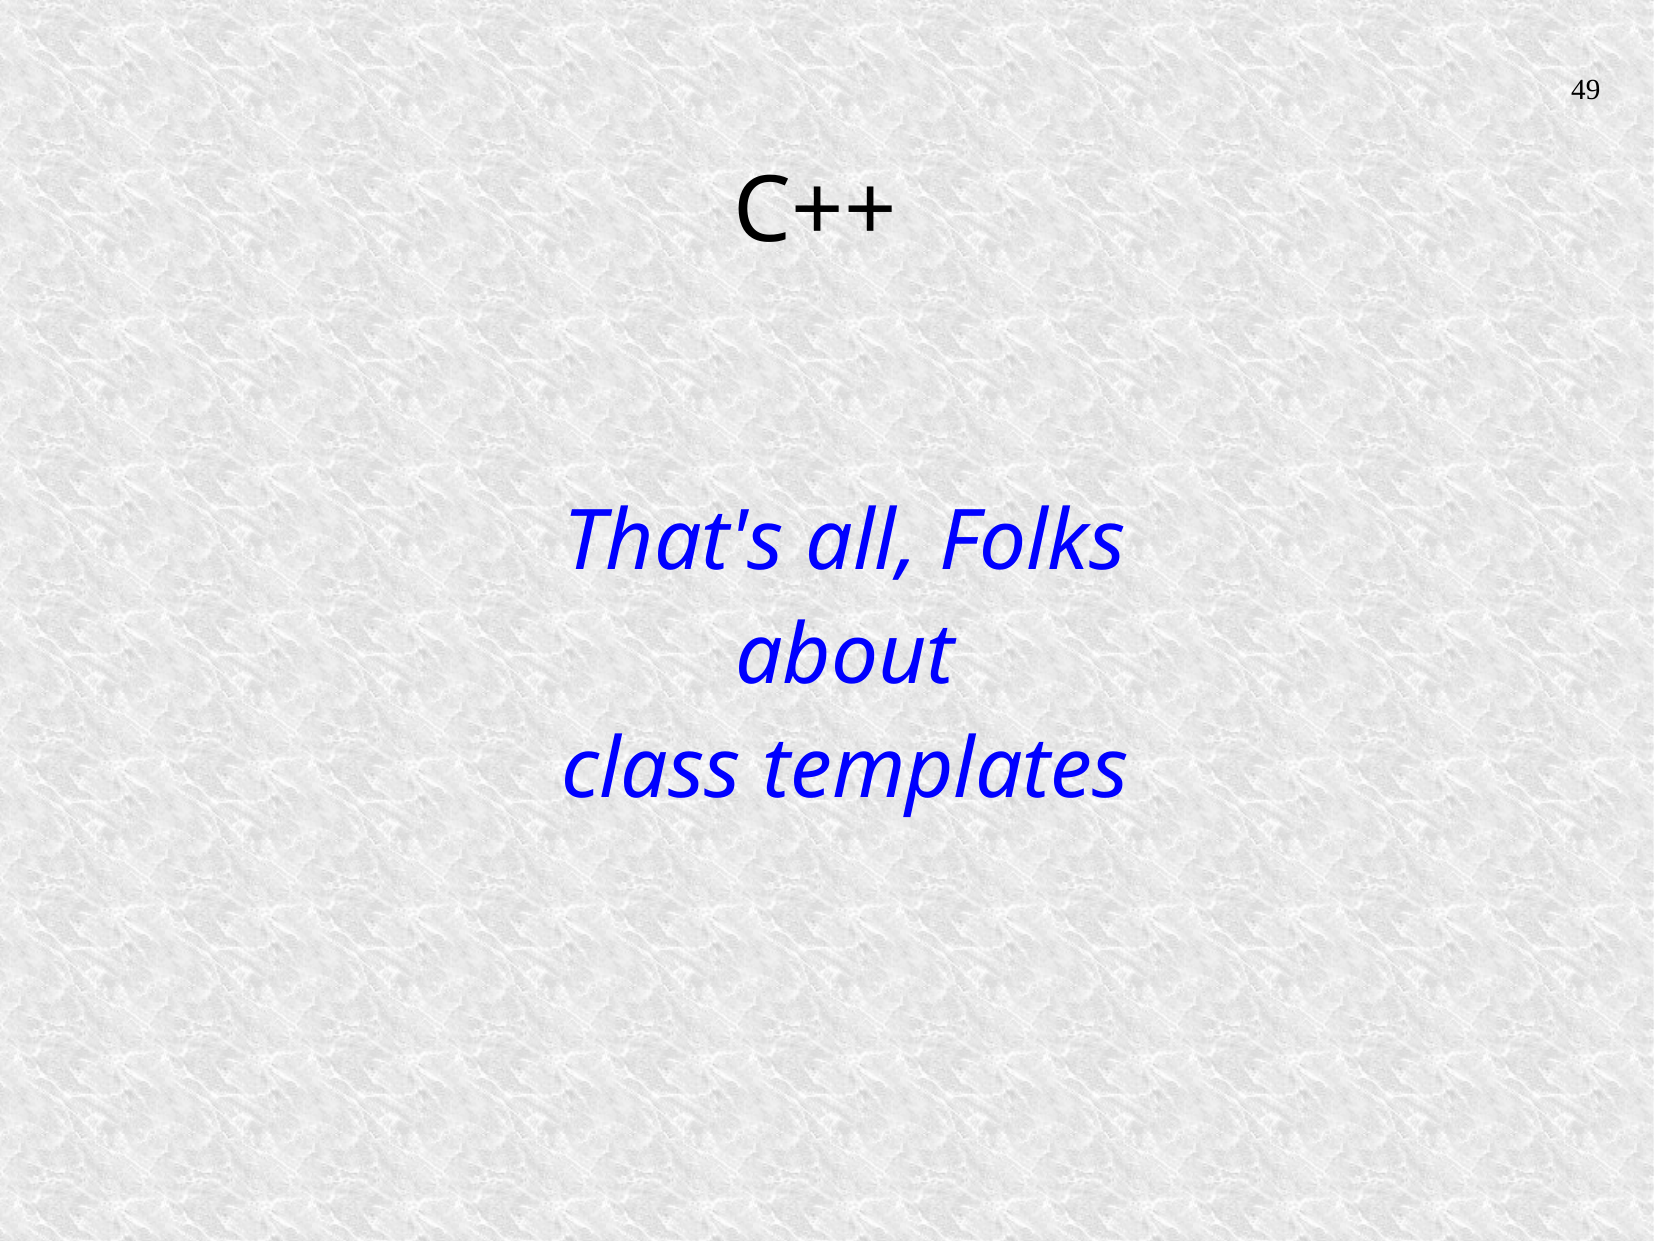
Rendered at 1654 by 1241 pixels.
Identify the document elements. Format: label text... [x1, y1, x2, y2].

text_box That's all, Folks about class templates [121, 344, 1534, 958]
title C++ [121, 102, 1534, 310]
picture [0, 0, 1654, 1241]
